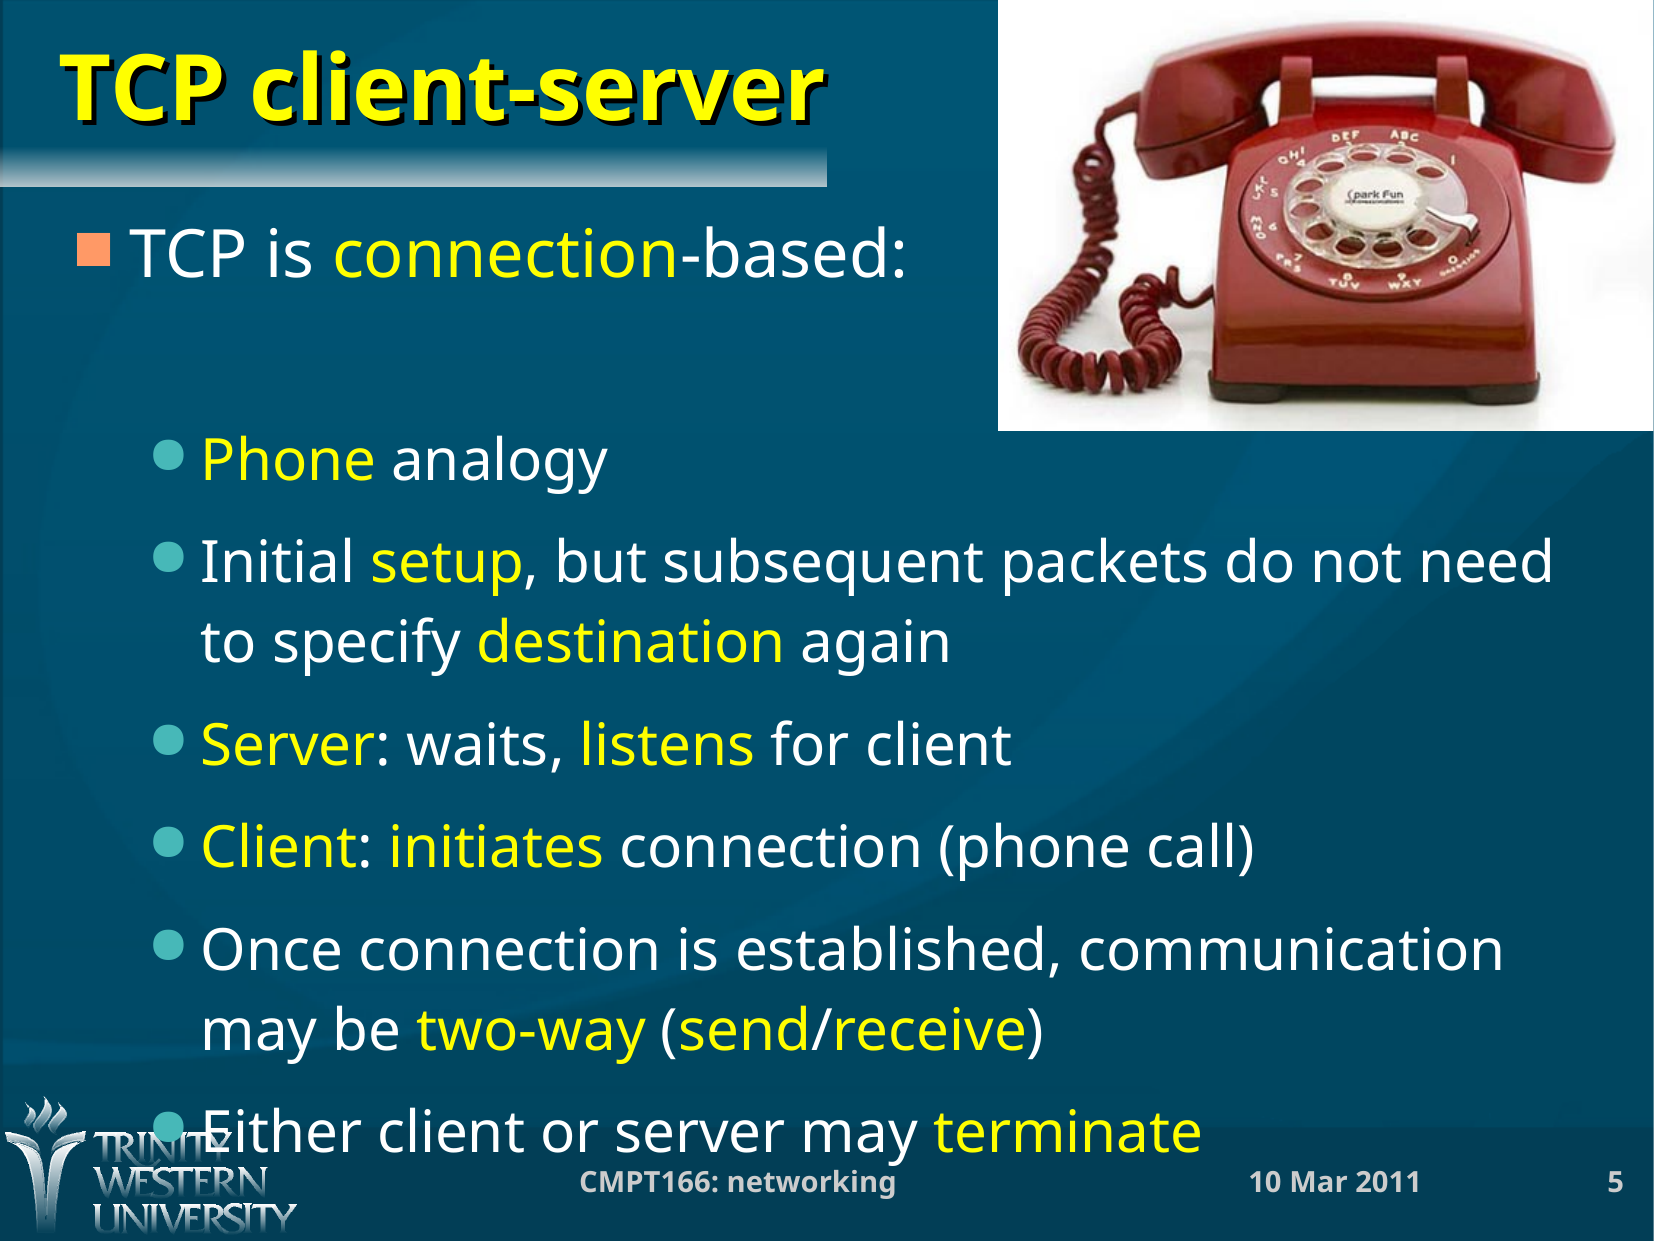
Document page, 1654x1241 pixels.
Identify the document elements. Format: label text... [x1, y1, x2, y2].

list TCP is connection-based: Phone analogy Initial setup, but subsequent packets do not need to specify destination again Server: waits, listens for client Client: initiates connection (phone call) Once connection is established, communication may be two-way (send/receive) Either client or server may terminate [59, 206, 1625, 1052]
picture [999, 0, 1654, 430]
picture [38, 1227, 54, 1232]
title Running out of IP space: IPv6 [0, 154, 827, 158]
title TCP client-server [59, 19, 998, 148]
